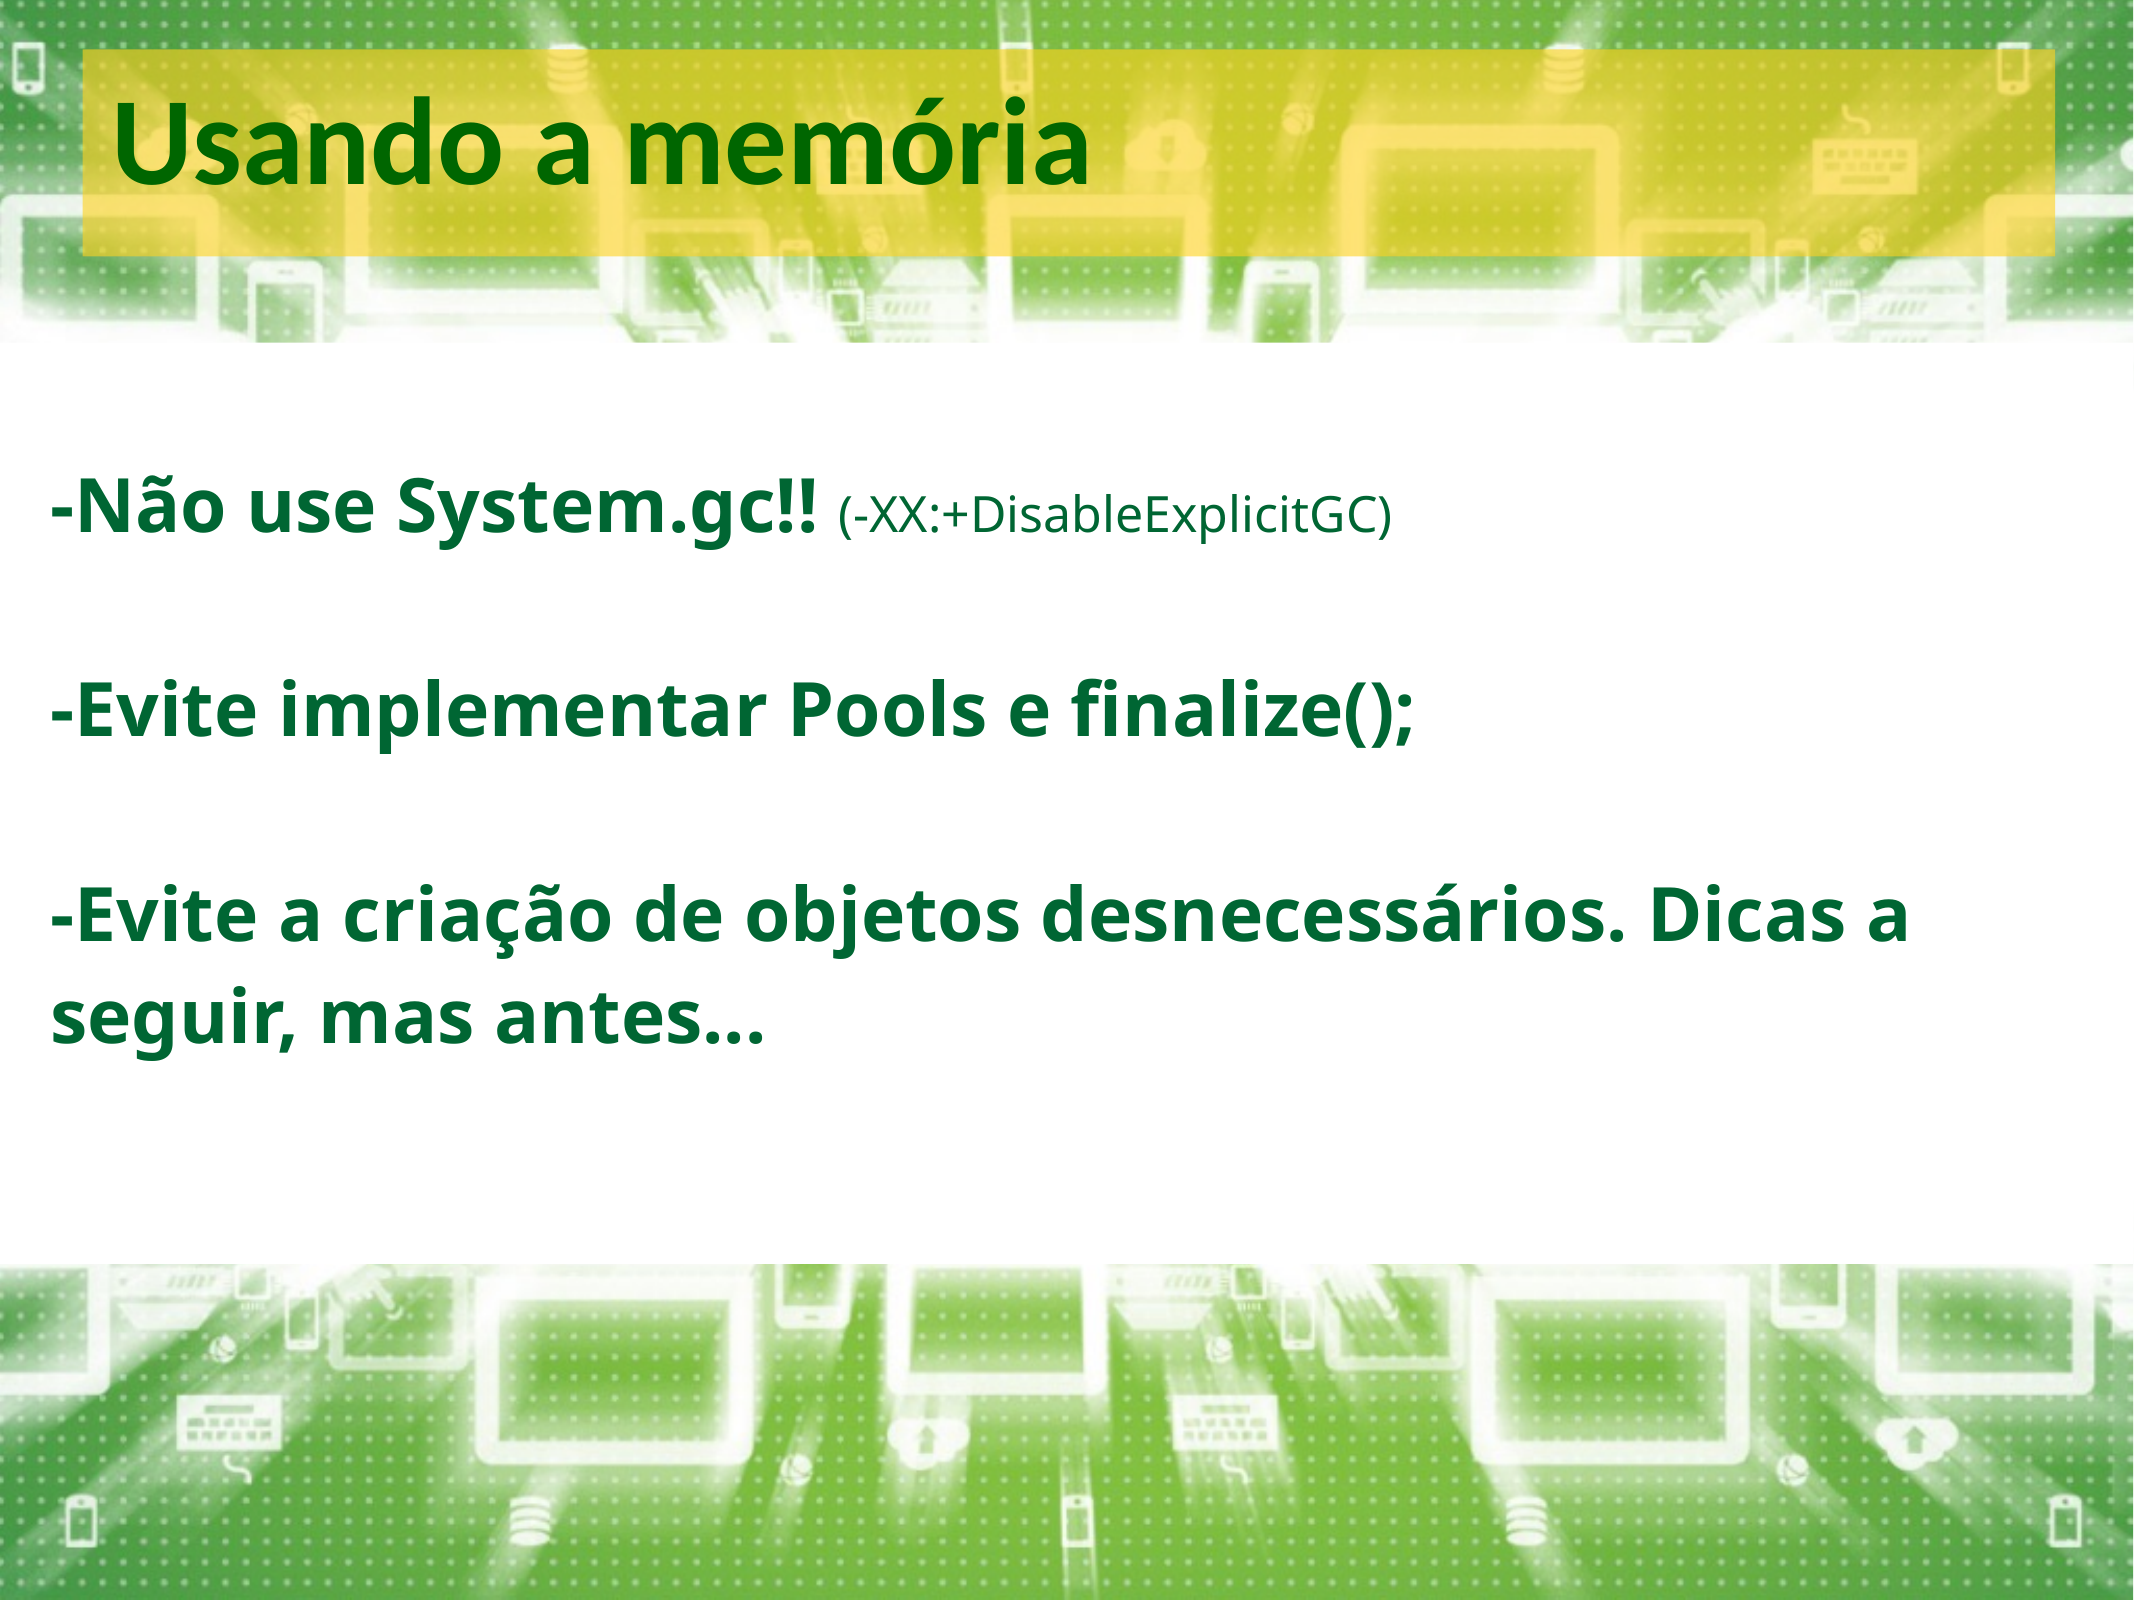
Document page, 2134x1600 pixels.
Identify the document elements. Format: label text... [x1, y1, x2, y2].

text_box -Não use System.gc!! (-XX:+DisableExplicitGC) -Evite implementar Pools e finalize(); -Evite a criação de objetos desnecessários. Dicas a seguir, mas antes... [0, 342, 2134, 1264]
title Usando a memória [82, 49, 2056, 257]
picture [0, 1264, 2134, 1600]
picture [0, 0, 2134, 342]
